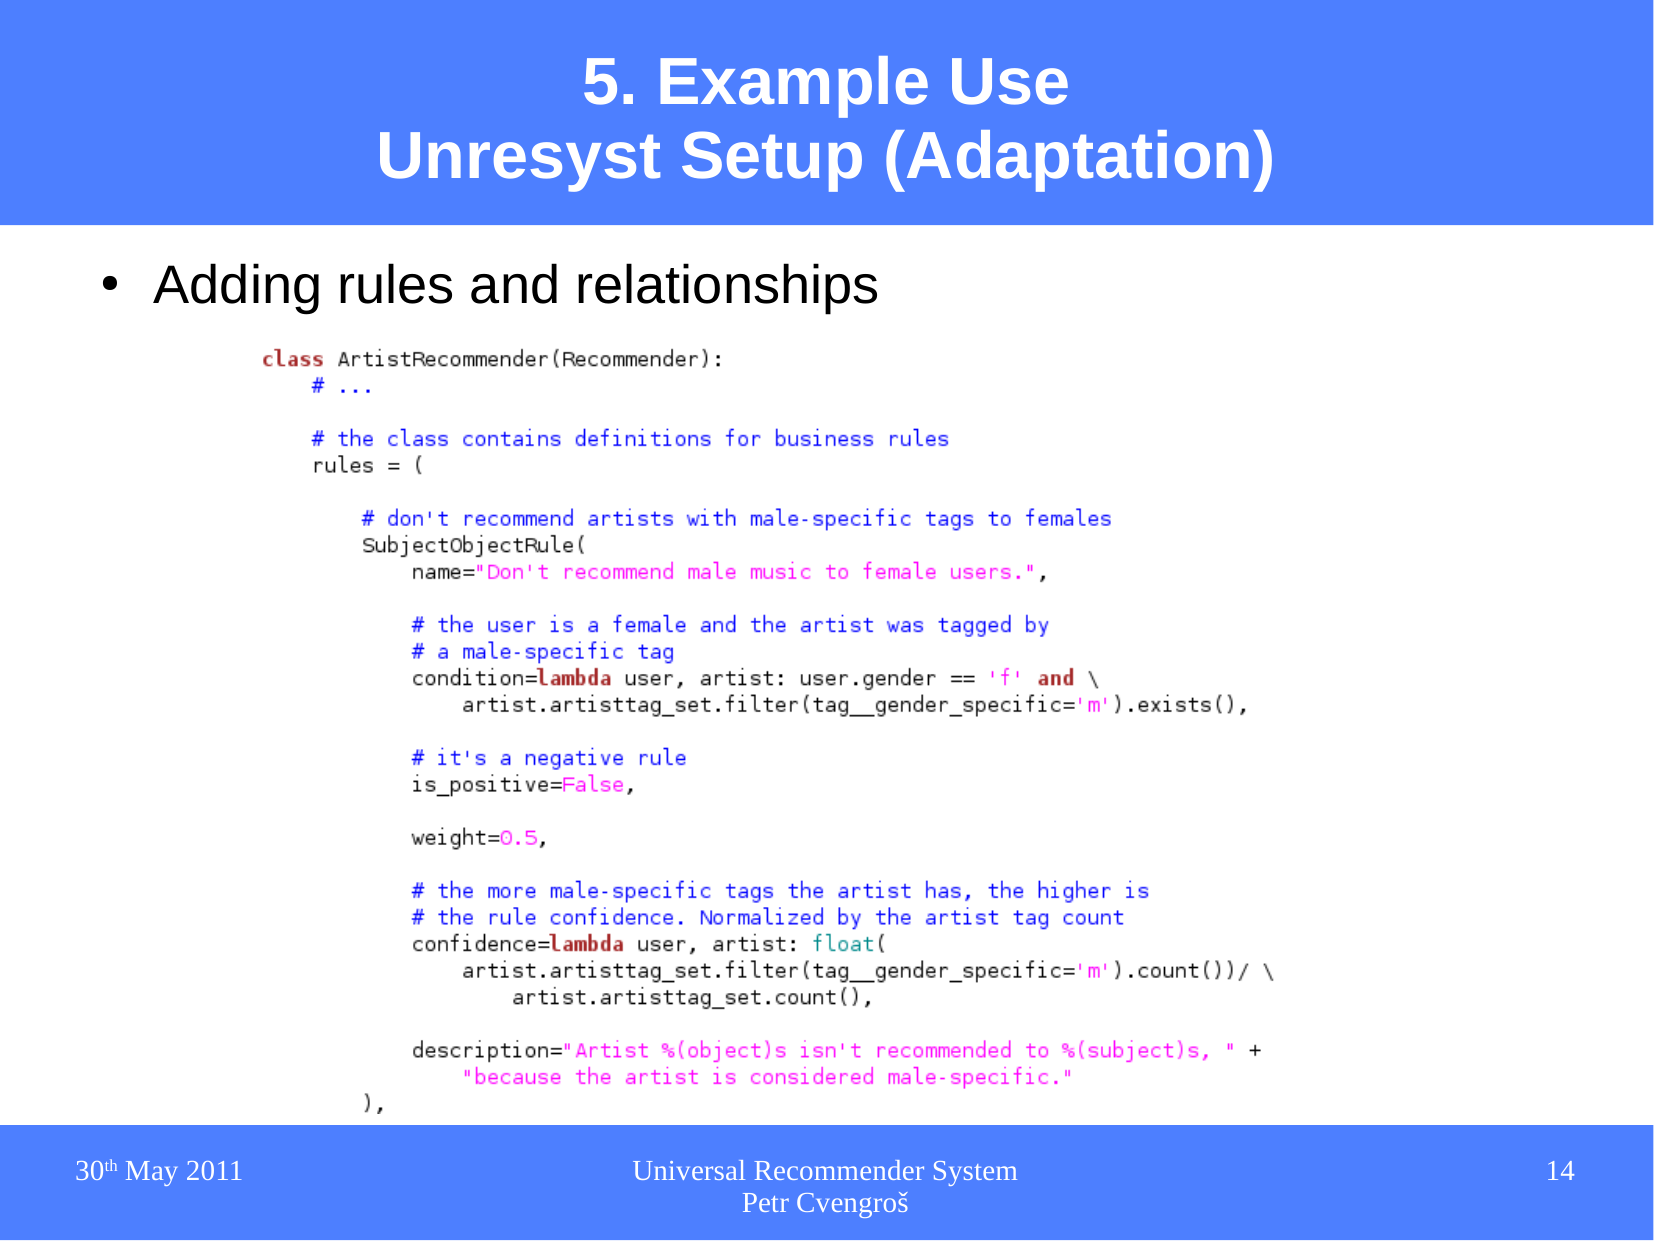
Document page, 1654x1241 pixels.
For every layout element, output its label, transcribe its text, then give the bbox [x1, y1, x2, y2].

list Adding rules and relationships [82, 254, 1576, 1059]
picture [262, 343, 1300, 1114]
list [81, 253, 1570, 1157]
title 5. Example Use Unresyst Setup (Adaptation) [82, 32, 1571, 205]
